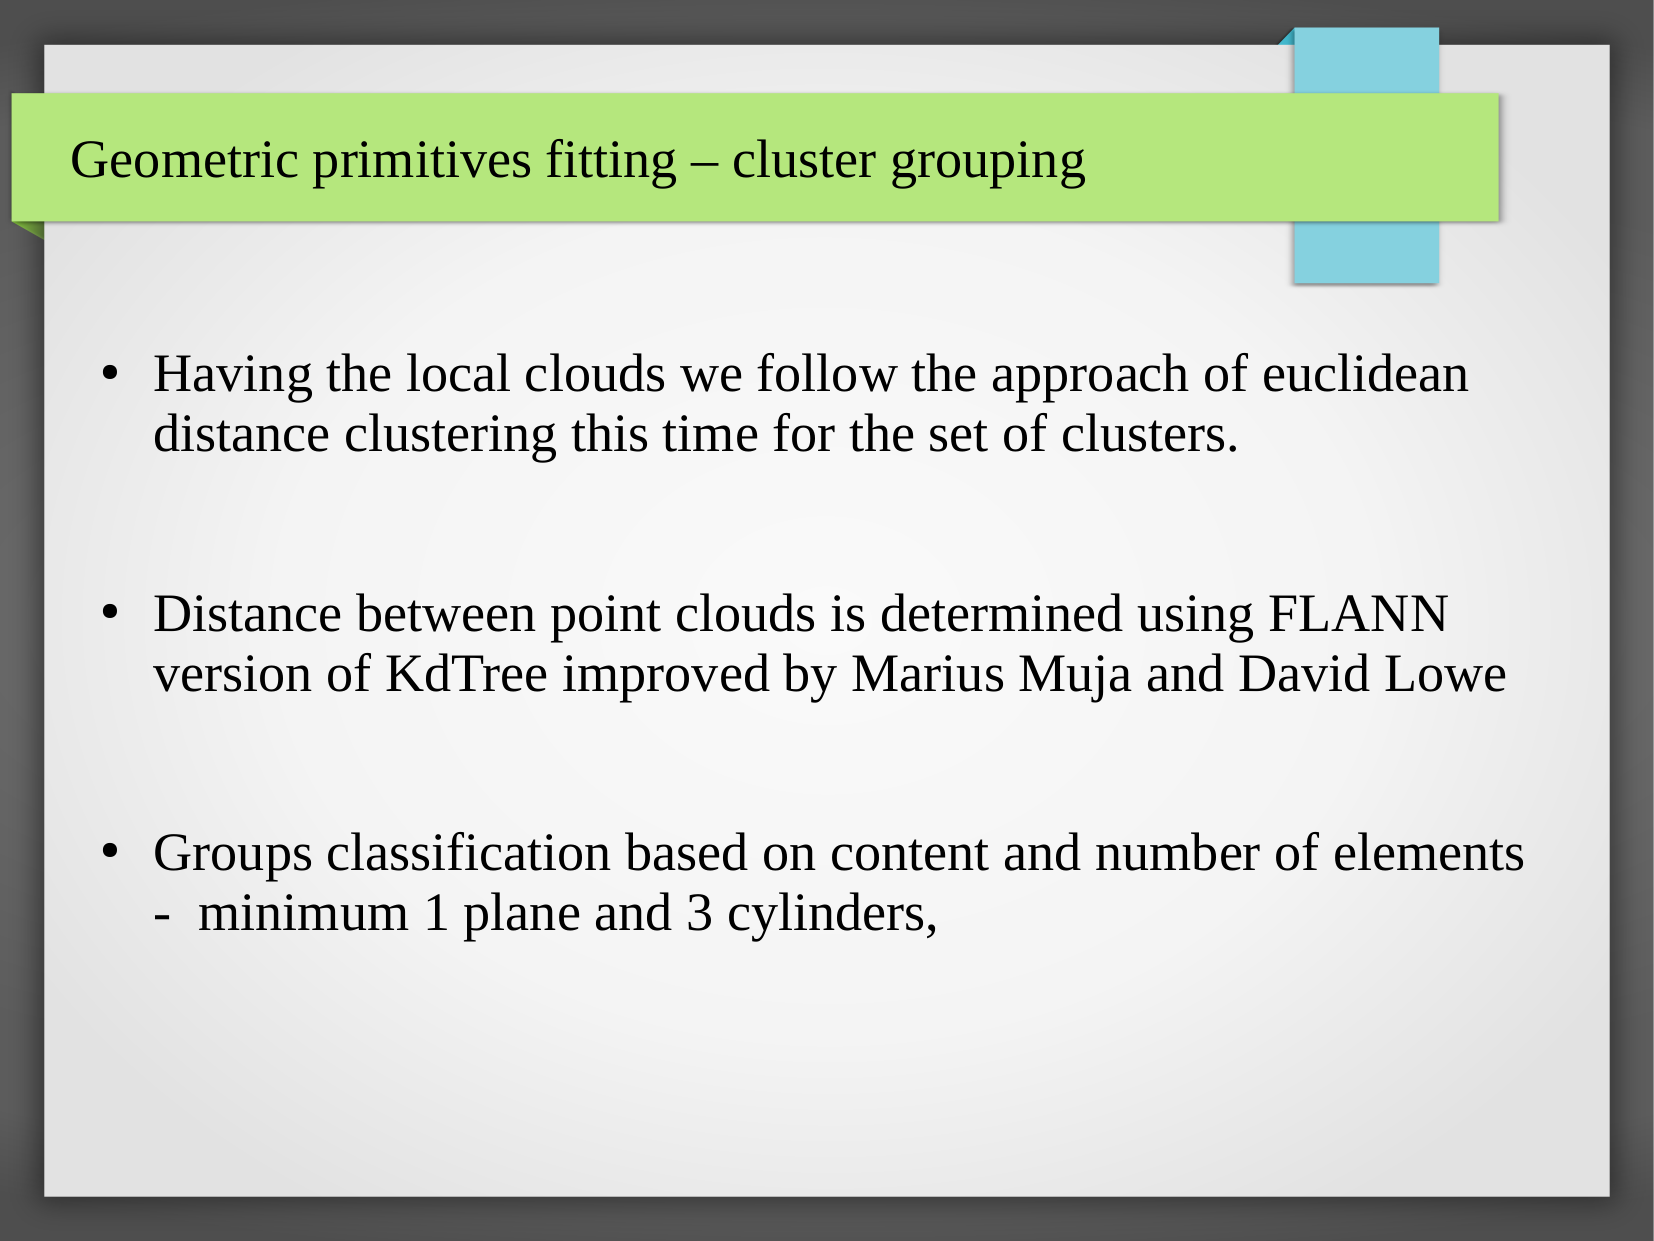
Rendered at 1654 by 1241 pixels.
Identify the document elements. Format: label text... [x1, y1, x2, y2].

title Geometric primitives fitting – cluster grouping [70, 106, 1229, 213]
list Having the local clouds we follow the approach of euclidean distance clustering this time for the set of clusters. Distance between point clouds is determined using FLANN version of KdTree improved by Marius Muja and David Lowe Groups classification based on content and number of elements - minimum 1 plane and 3 cylinders, [82, 343, 1538, 1063]
picture [0, 0, 1654, 1241]
